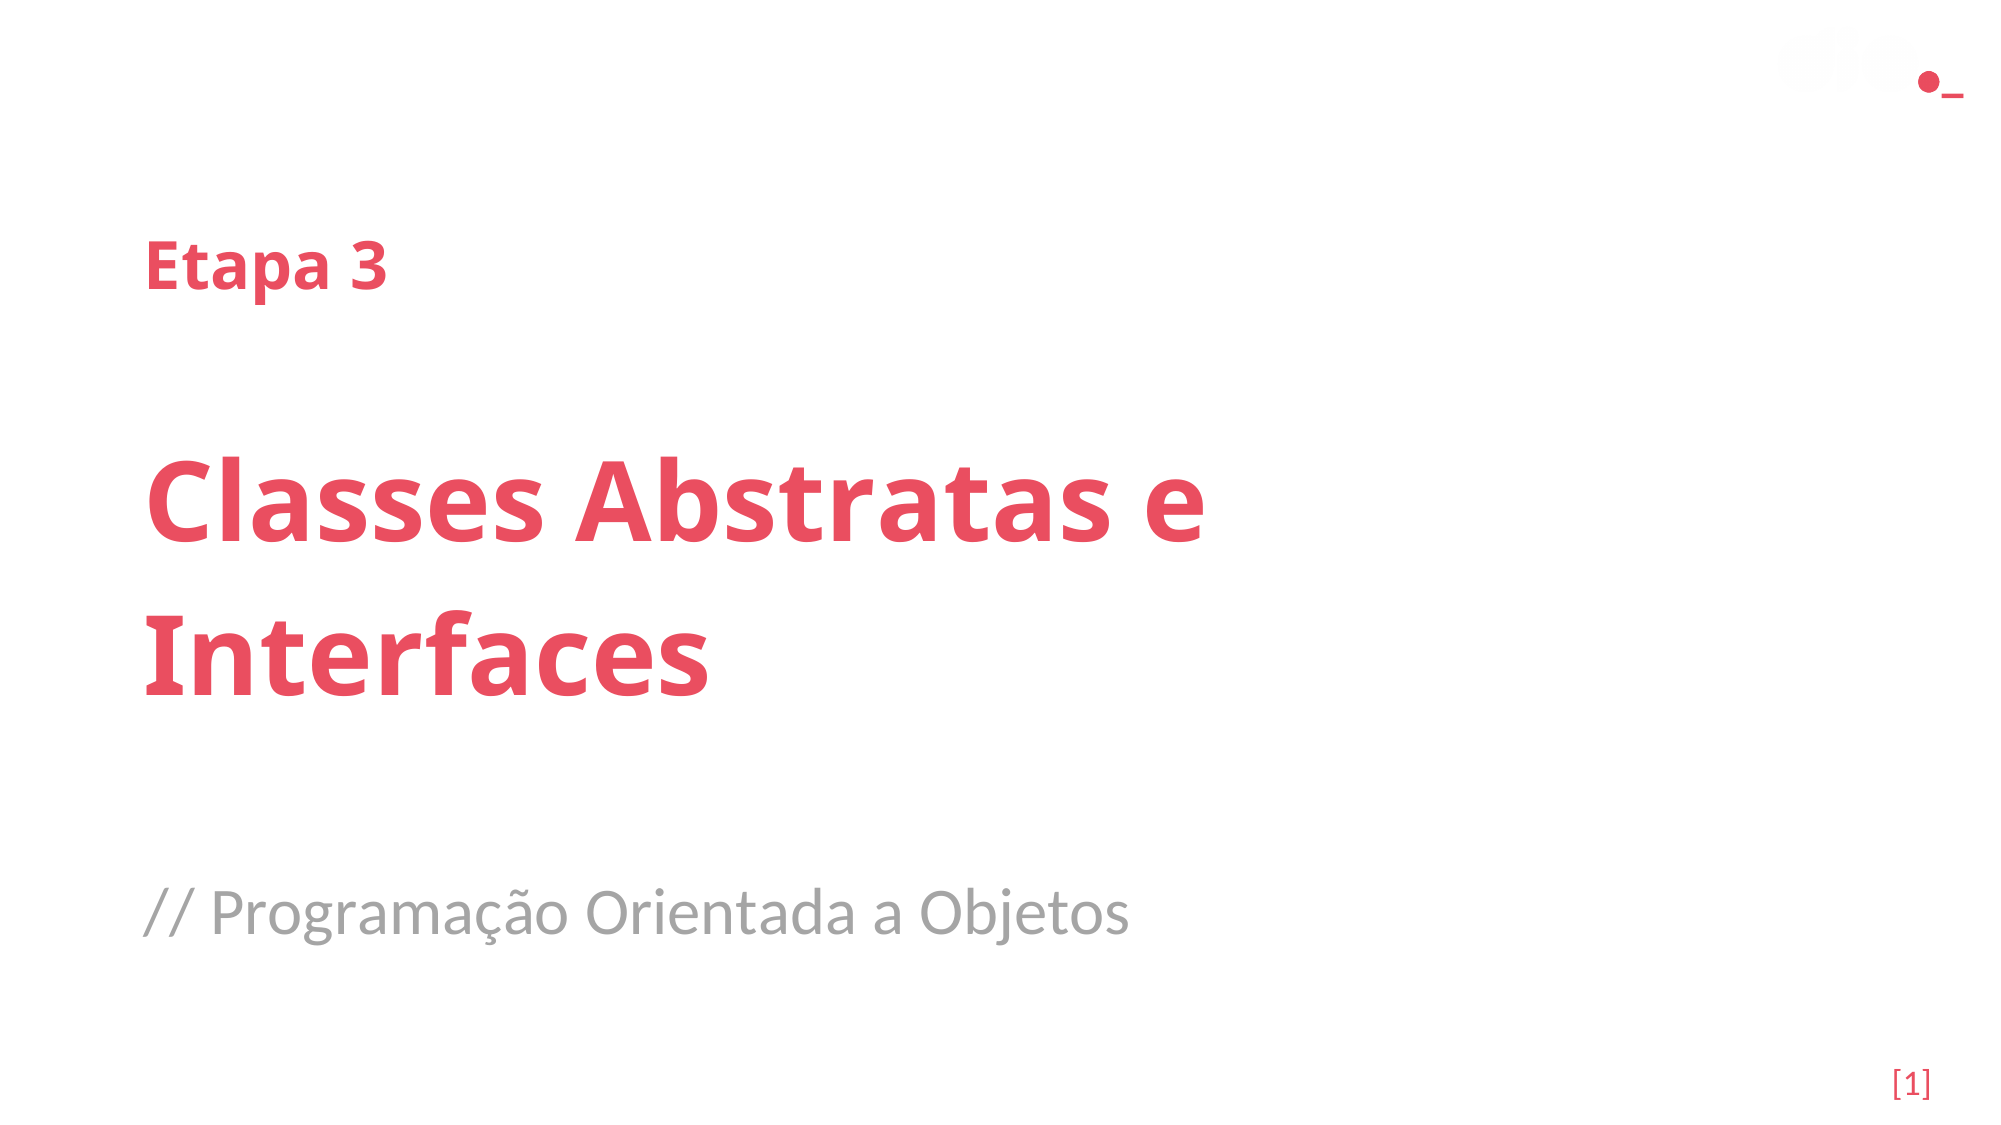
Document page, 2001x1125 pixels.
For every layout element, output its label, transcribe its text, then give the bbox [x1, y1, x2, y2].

picture [1777, 26, 1964, 99]
text_box // Programação Orientada a Objetos [123, 847, 1745, 935]
text_box Classes Abstratas e Interfaces [123, 390, 1745, 744]
slide_number [1] [1871, 1038, 1992, 1125]
text_box Etapa 3 [123, 190, 1745, 297]
